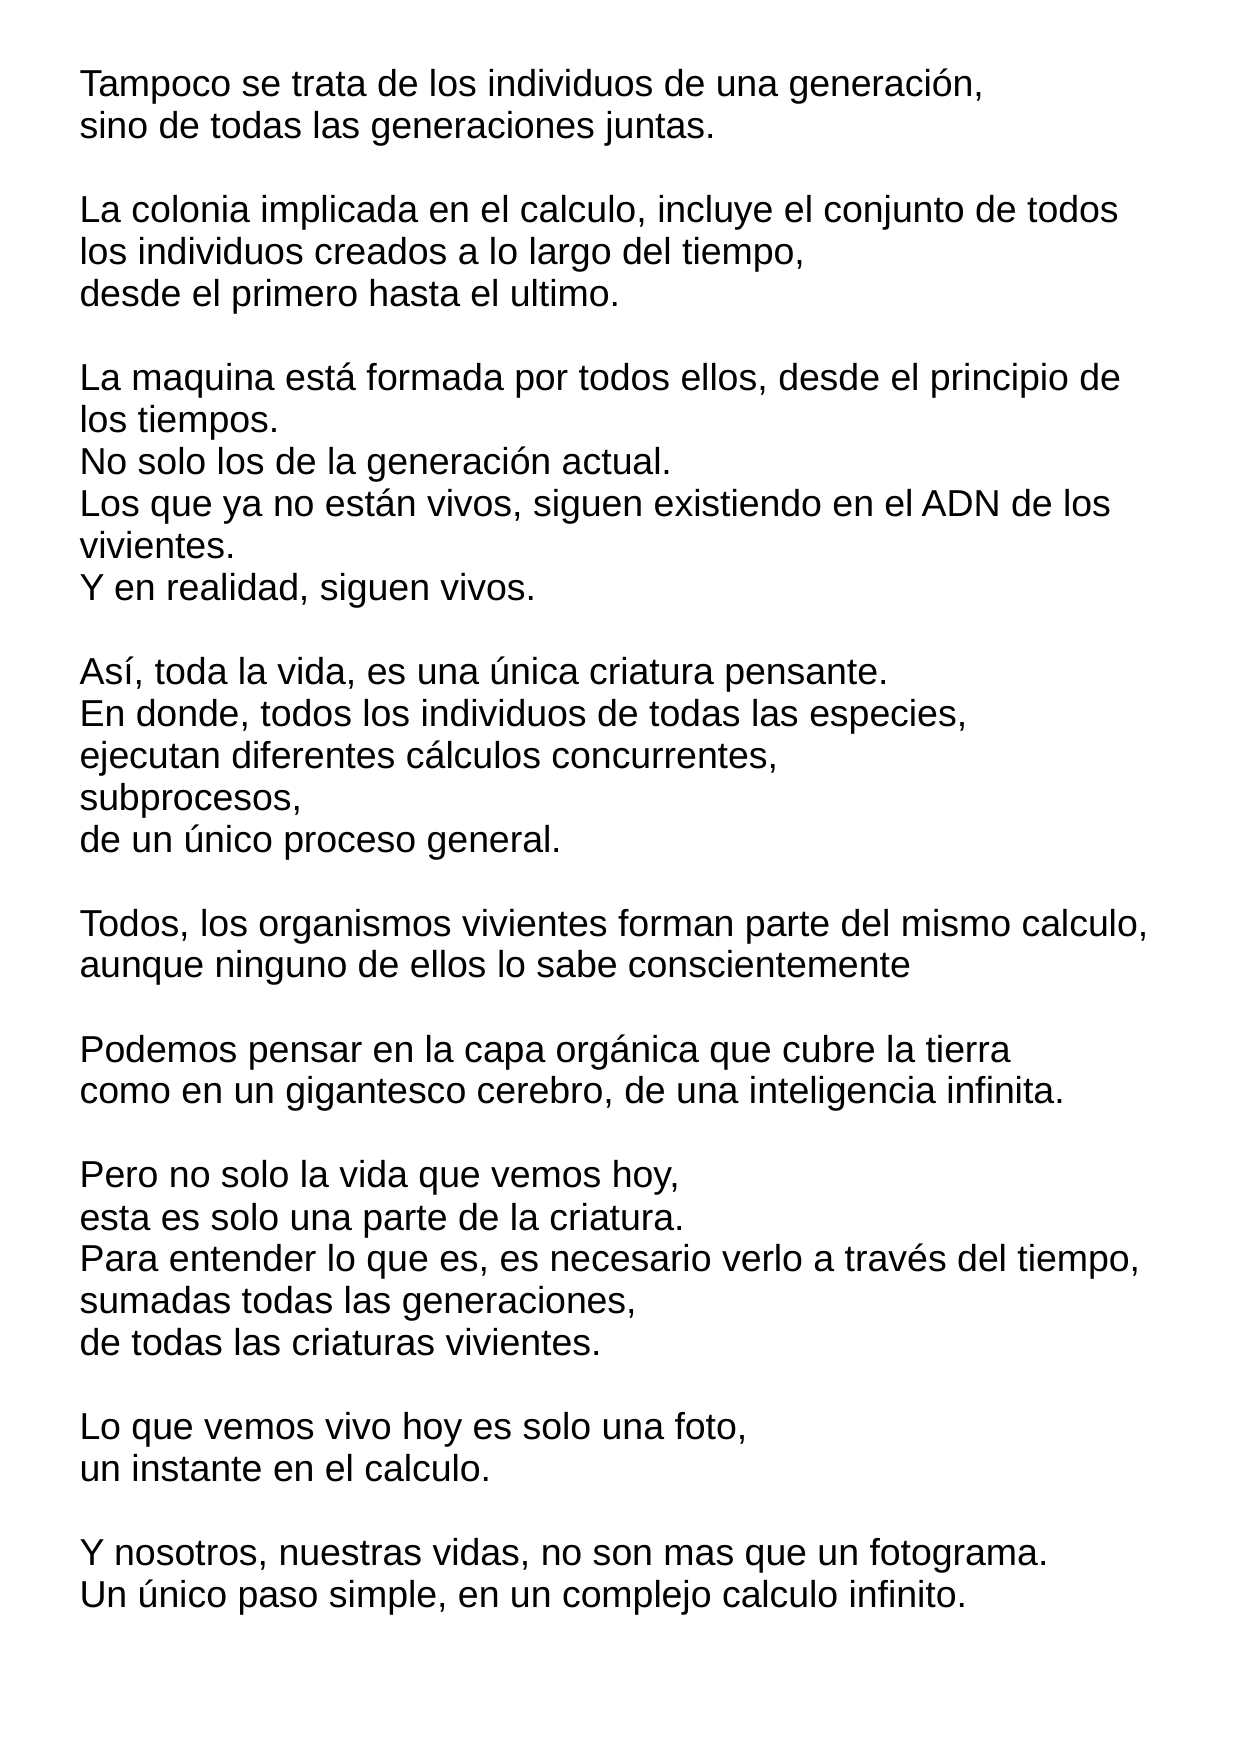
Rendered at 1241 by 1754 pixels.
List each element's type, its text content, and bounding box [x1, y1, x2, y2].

text_box Tampoco se trata de los individuos de una generación, sino de todas las generaciones juntas. La colonia implicada en el calculo, incluye el conjunto de todos los individuos creados a lo largo del tiempo, desde el primero hasta el ultimo. La maquina está formada por todos ellos, desde el principio de los tiempos. No solo los de la generación actual. Los que ya no están vivos, siguen existiendo en el ADN de los vivientes. Y en realidad, siguen vivos. Así, toda la vida, es una única criatura pensante. En donde, todos los individuos de todas las especies, ejecutan diferentes cálculos concurrentes, subprocesos, de un único proceso general. Todos, los organismos vivientes forman parte del mismo calculo, aunque ninguno de ellos lo sabe conscientemente Podemos pensar en la capa orgánica que cubre la tierra como en un gigantesco cerebro, de una inteligencia infinita. Pero no solo la vida que vemos hoy, esta es solo una parte de la criatura. Para entender lo que es, es necesario verlo a través del tiempo, sumadas todas las generaciones, de todas las criaturas vivientes. Lo que vemos vivo hoy es solo una foto, un instante en el calculo. Y nosotros, nuestras vidas, no son mas que un fotograma. Un único paso simple, en un complejo calculo infinito. [64, 54, 1182, 1666]
